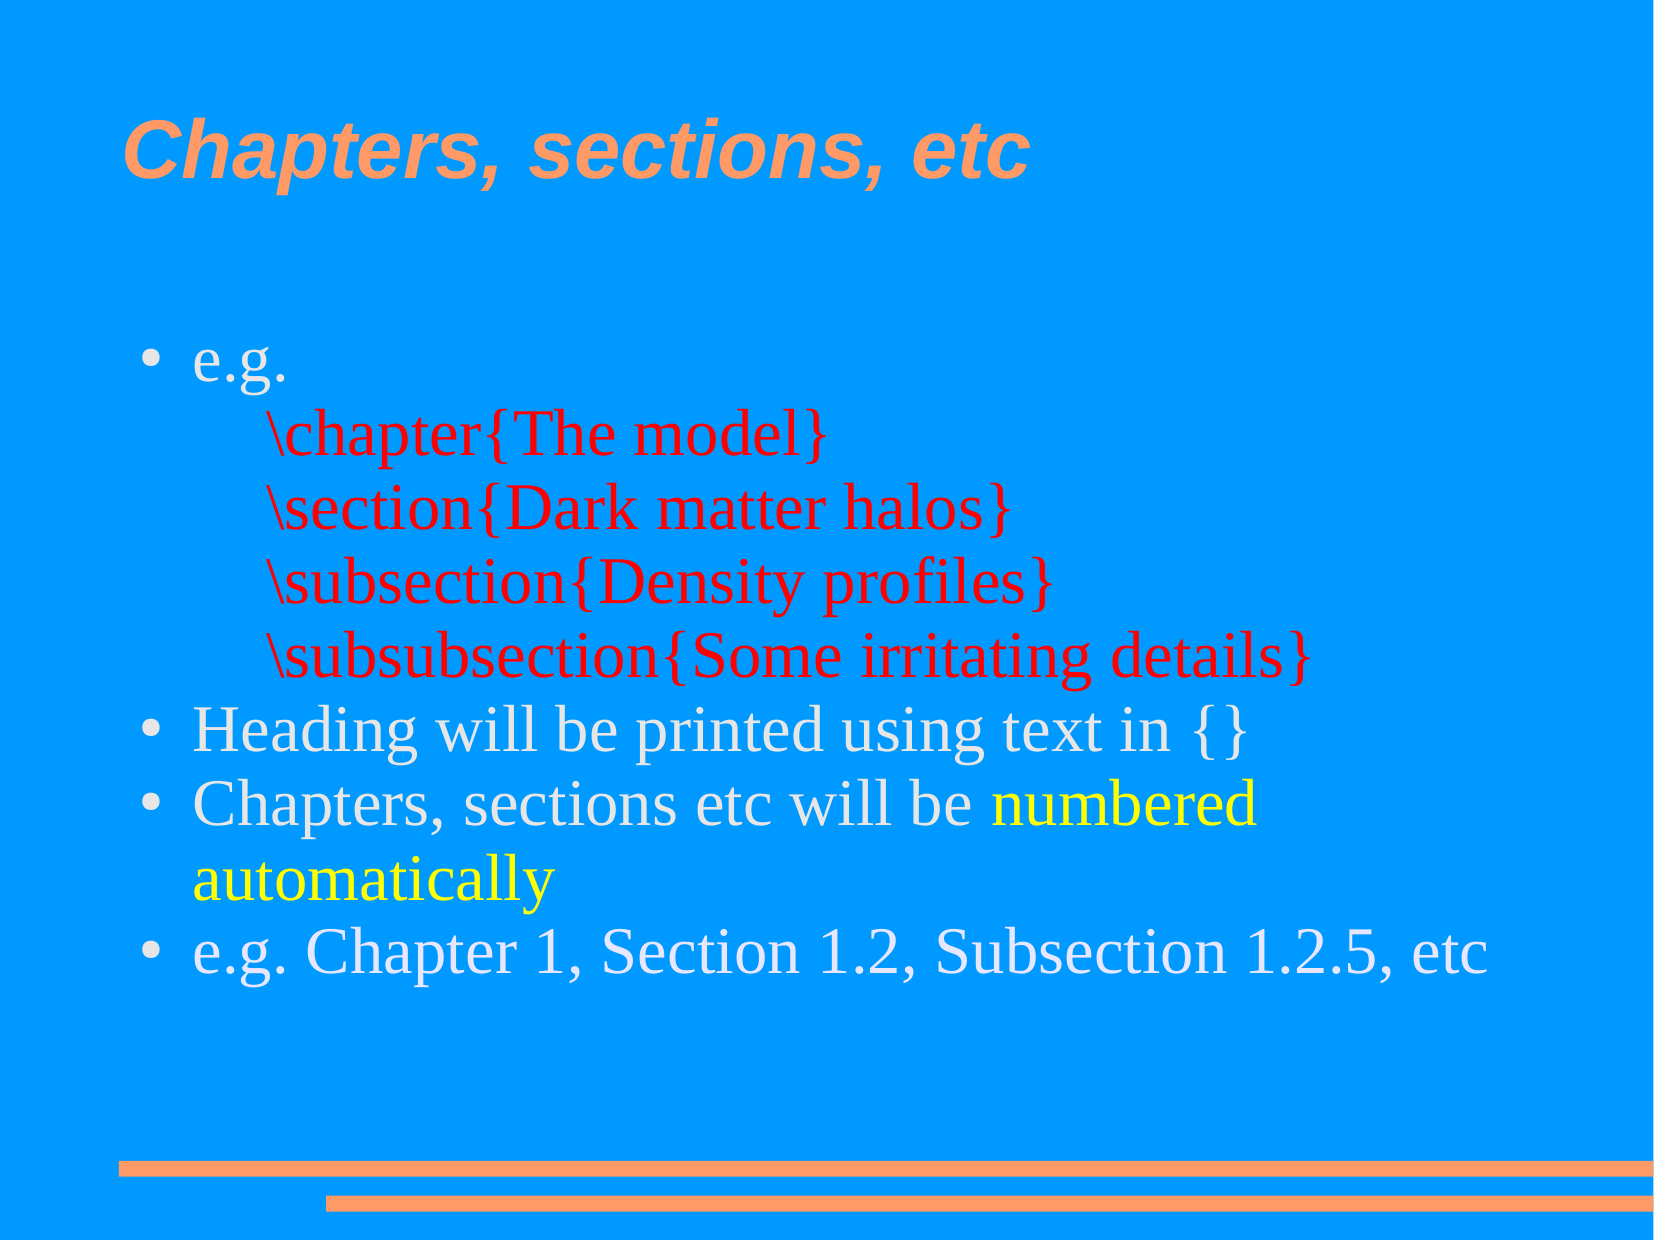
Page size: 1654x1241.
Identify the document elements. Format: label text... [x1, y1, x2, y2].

list e.g. \chapter{The model} \section{Dark matter halos} \subsection{Density profiles} \subsubsection{Some irritating details} Heading will be printed using text in {} Chapters, sections etc will be numbered automatically e.g. Chapter 1, Section 1.2, Subsection 1.2.5, etc [121, 322, 1561, 1132]
title Chapters, sections, etc [121, 46, 1534, 254]
